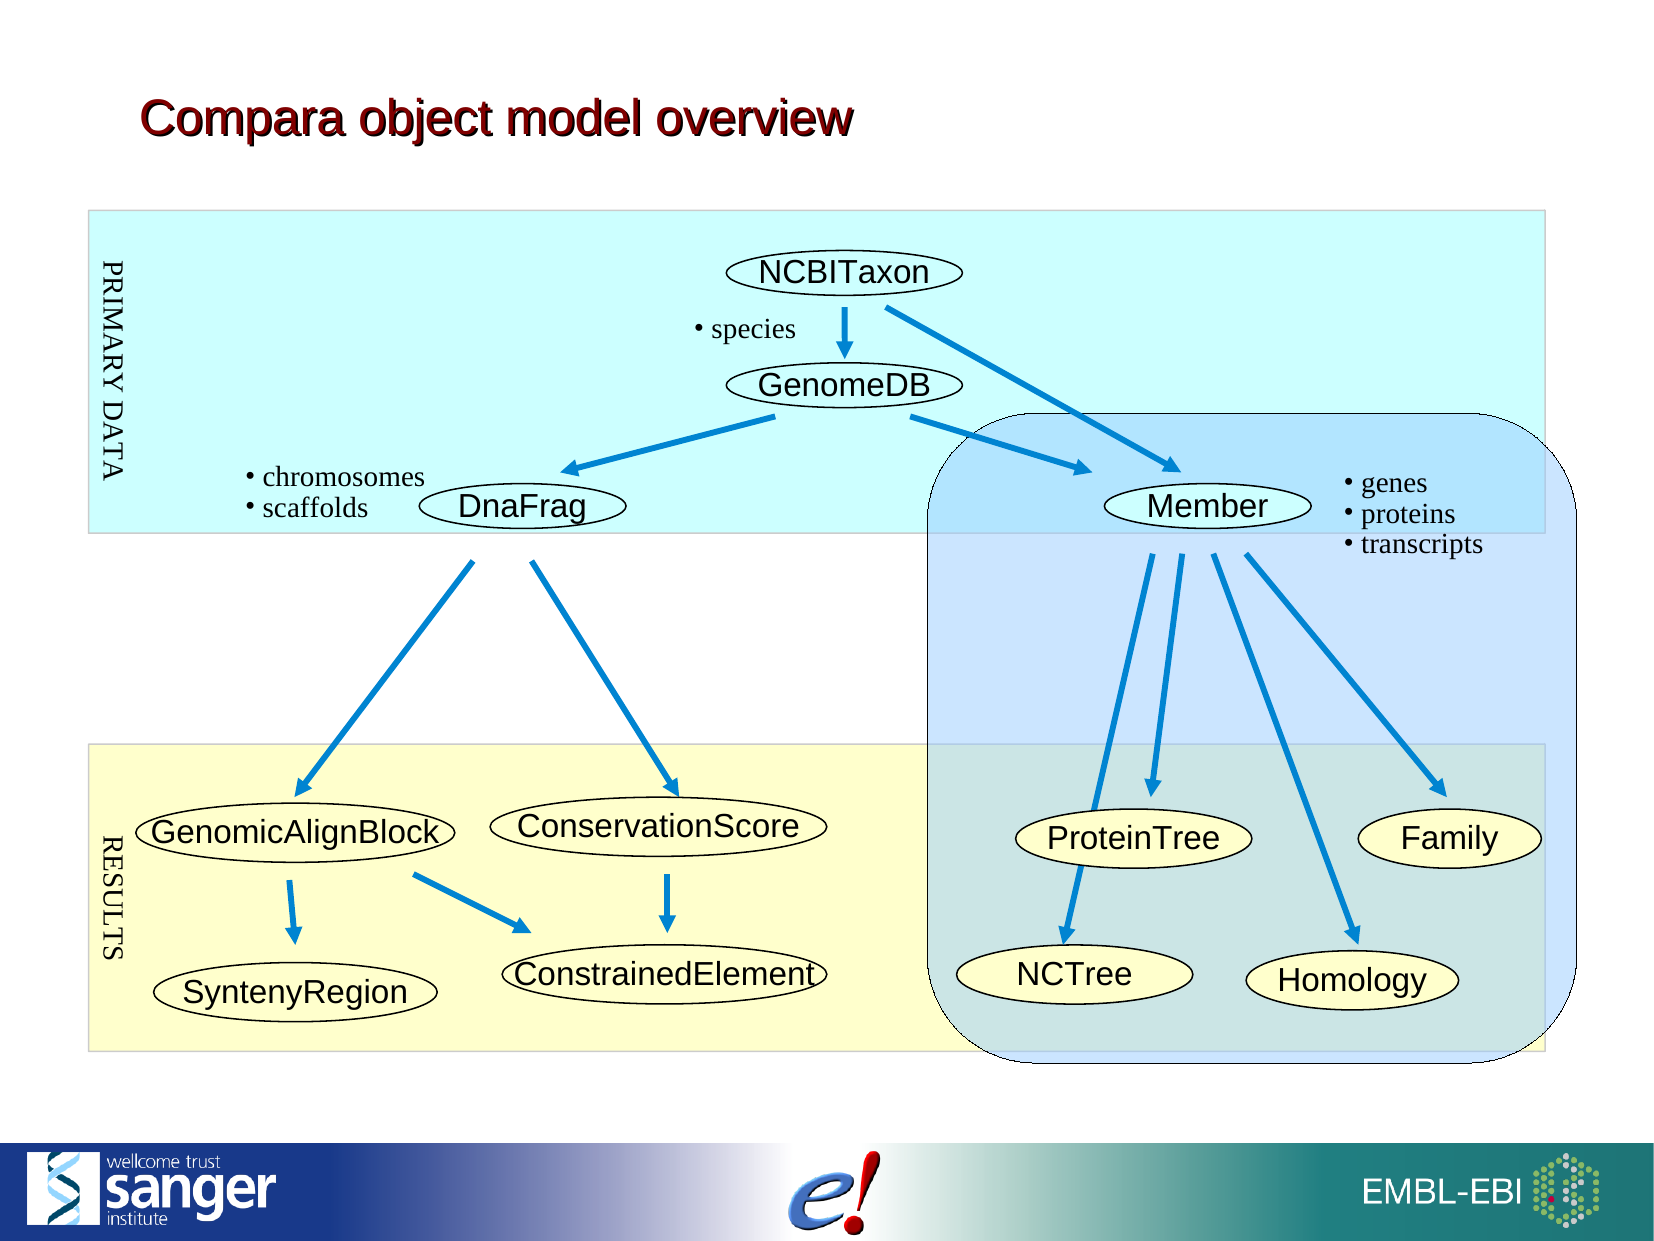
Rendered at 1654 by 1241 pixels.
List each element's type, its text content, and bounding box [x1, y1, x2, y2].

text_box ConservationScore [490, 797, 827, 857]
text_box genes proteins transcripts [1328, 460, 1464, 538]
text_box [88, 210, 1577, 1064]
text_box SyntenyRegion [153, 962, 438, 1022]
text_box species [679, 307, 804, 353]
picture [0, 1143, 1654, 1241]
text_box GenomeDB [726, 362, 963, 408]
text_box Member [1104, 483, 1312, 529]
text_box Family [1358, 809, 1542, 869]
text_box Homology [1246, 950, 1459, 1010]
title Compara object model overview [123, 29, 1527, 208]
text_box GenomicAlignBlock [135, 803, 455, 863]
text_box RESULTS [96, 835, 130, 962]
text_box PRIMARY DATA [96, 260, 130, 482]
text_box chromosomes scaffolds [230, 454, 434, 532]
text_box ConstrainedElement [502, 944, 827, 1004]
text_box NCTree [956, 944, 1193, 1005]
text_box ProteinTree [1015, 809, 1252, 869]
text_box NCBITaxon [726, 250, 963, 296]
text_box DnaFrag [434, 483, 627, 529]
